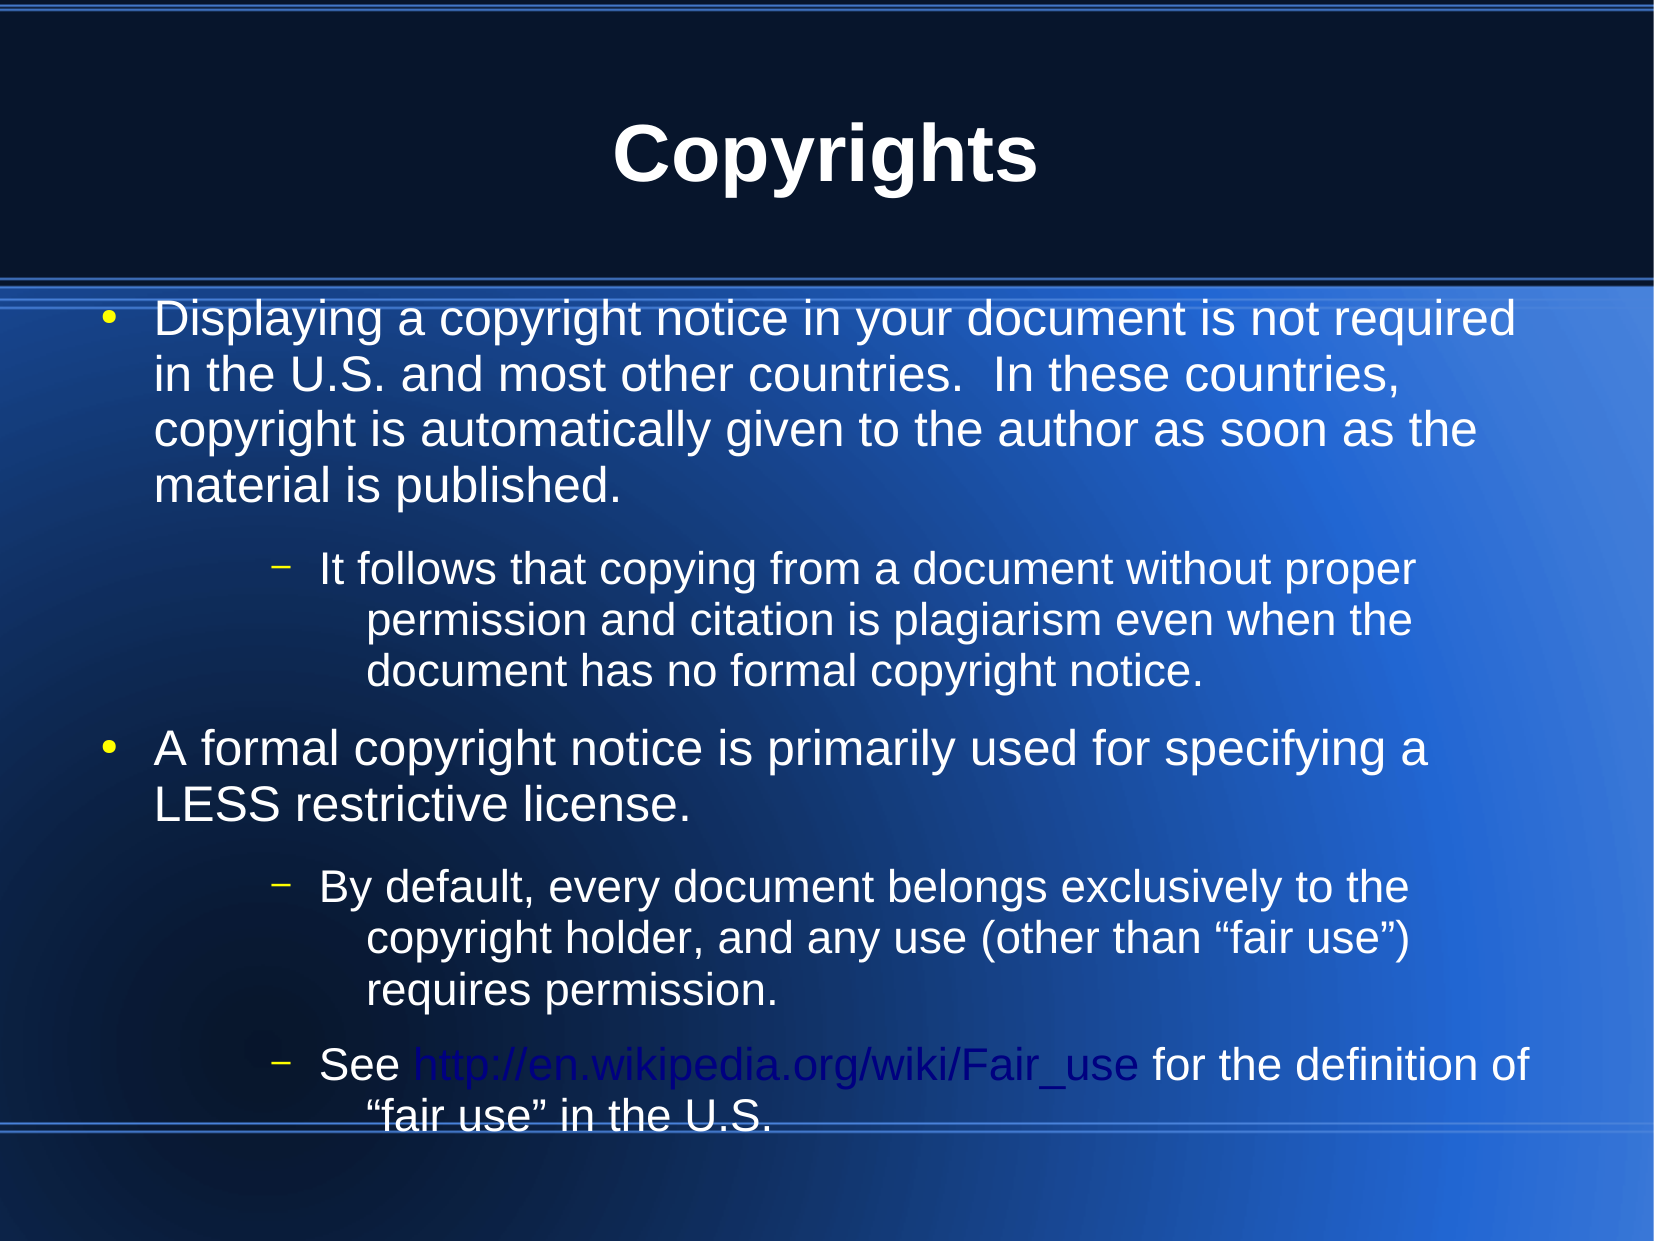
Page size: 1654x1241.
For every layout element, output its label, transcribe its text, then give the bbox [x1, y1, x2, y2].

list Displaying a copyright notice in your document is not required in the U.S. and most other countries. In these countries, copyright is automatically given to the author as soon as the material is published. It follows that copying from a document without proper permission and citation is plagiarism even when the document has no formal copyright notice. A formal copyright notice is primarily used for specifying a LESS restrictive license. By default, every document belongs exclusively to the copyright holder, and any use (other than “fair use”) requires permission. See http://en.wikipedia.org/wiki/Fair_use for the definition of “fair use” in the U.S. [82, 290, 1538, 1145]
picture [0, 0, 1654, 1241]
title Copyrights [82, 49, 1571, 257]
